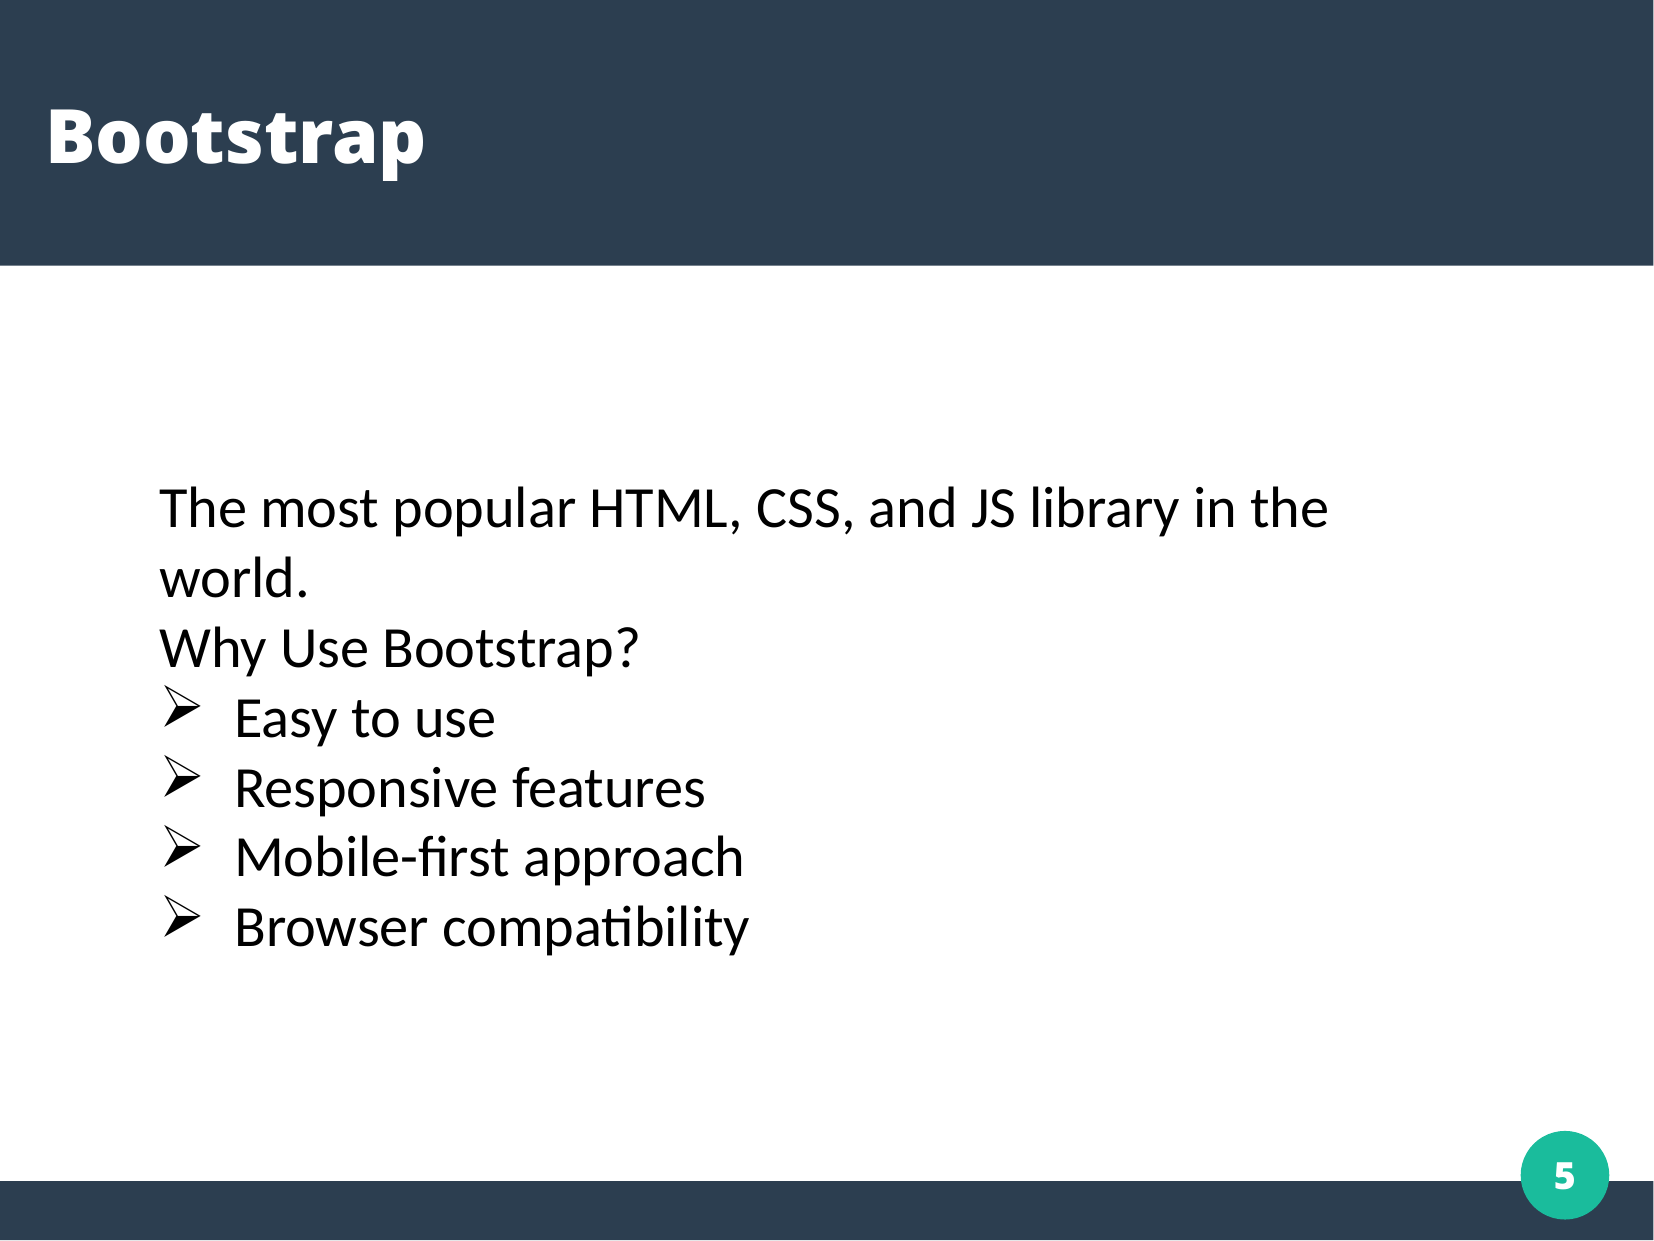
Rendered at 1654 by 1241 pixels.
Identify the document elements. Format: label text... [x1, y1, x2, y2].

text_box The most popular HTML, CSS, and JS library in the world. Why Use Bootstrap? Easy to use Responsive features Mobile-first approach Browser compatibility [144, 461, 1461, 967]
title Bootstrap [45, 82, 601, 178]
